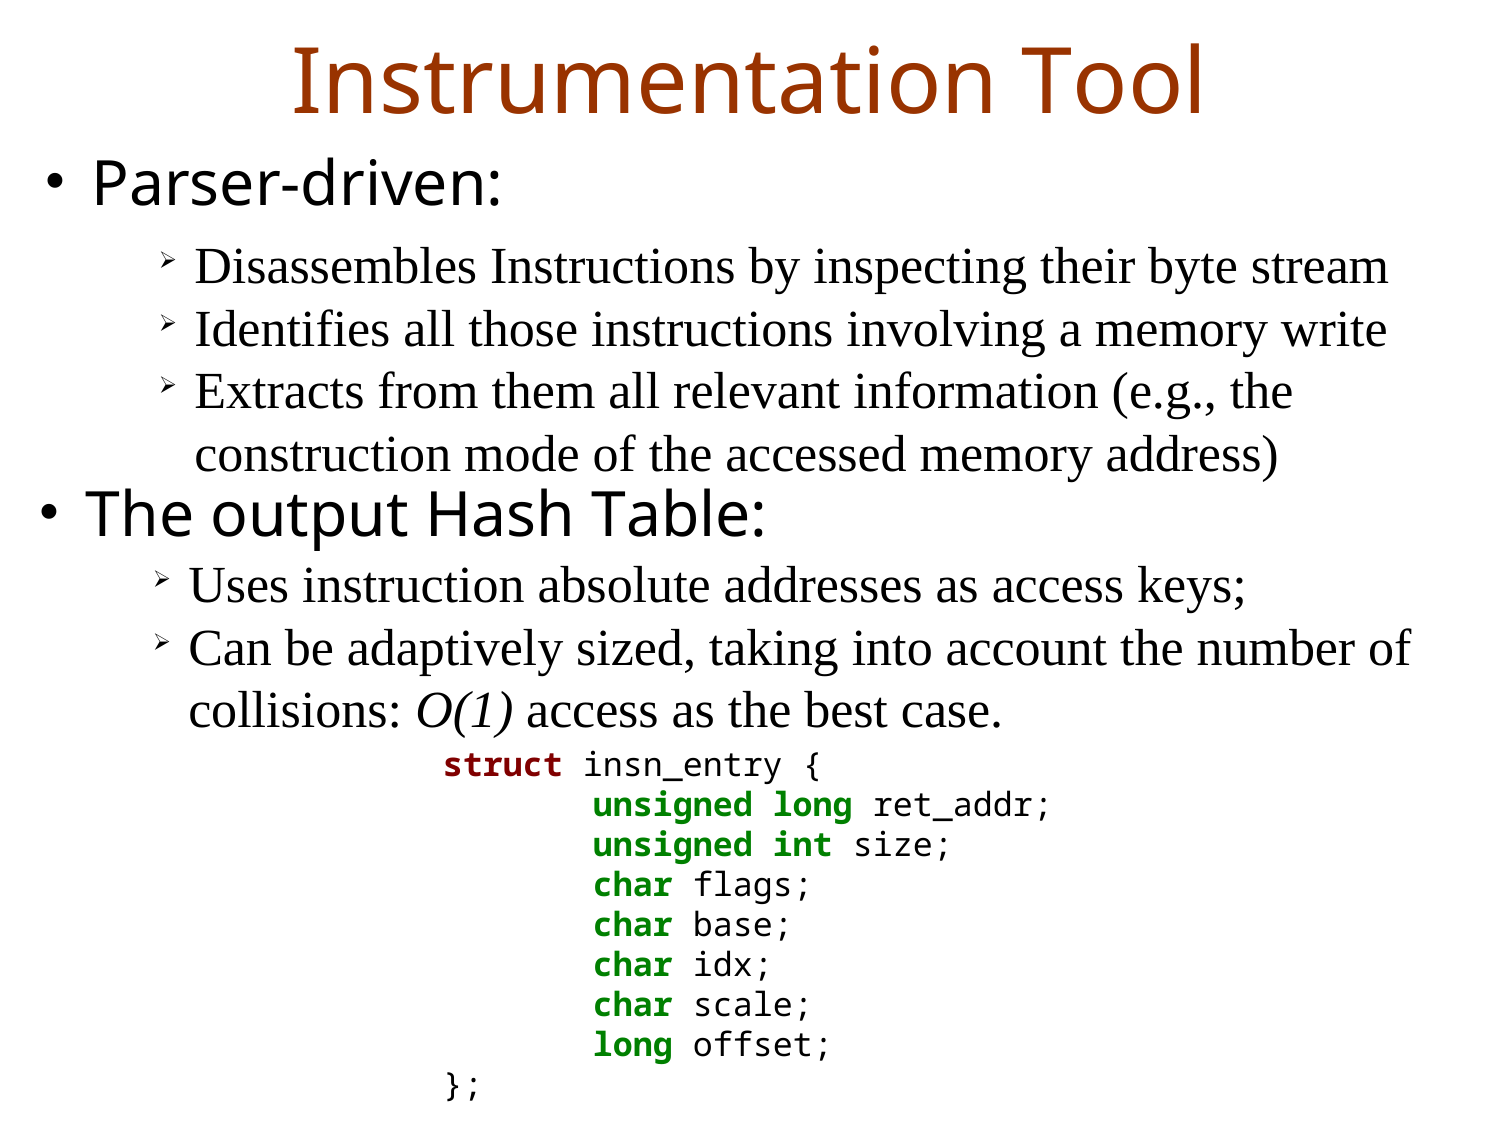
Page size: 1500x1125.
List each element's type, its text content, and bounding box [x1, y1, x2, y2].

text_box Uses instruction absolute addresses as access keys; Can be adaptively sized, taking into account the number of collisions: O(1) access as the best case. [0, 543, 1471, 746]
text_box Disassembles Instructions by inspecting their byte stream Identifies all those instructions involving a memory write Extracts from them all relevant information (e.g., the construction mode of the accessed memory address) [0, 224, 1477, 490]
title Instrumentation Tool [112, 0, 1388, 135]
text_box Parser-driven: [29, 135, 1477, 224]
text_box The output Hash Table: [23, 466, 1471, 543]
text_box struct insn_entry { unsigned long ret_addr; unsigned int size; char flags; char base; char idx; char scale; long offset; }; [428, 736, 1096, 1111]
